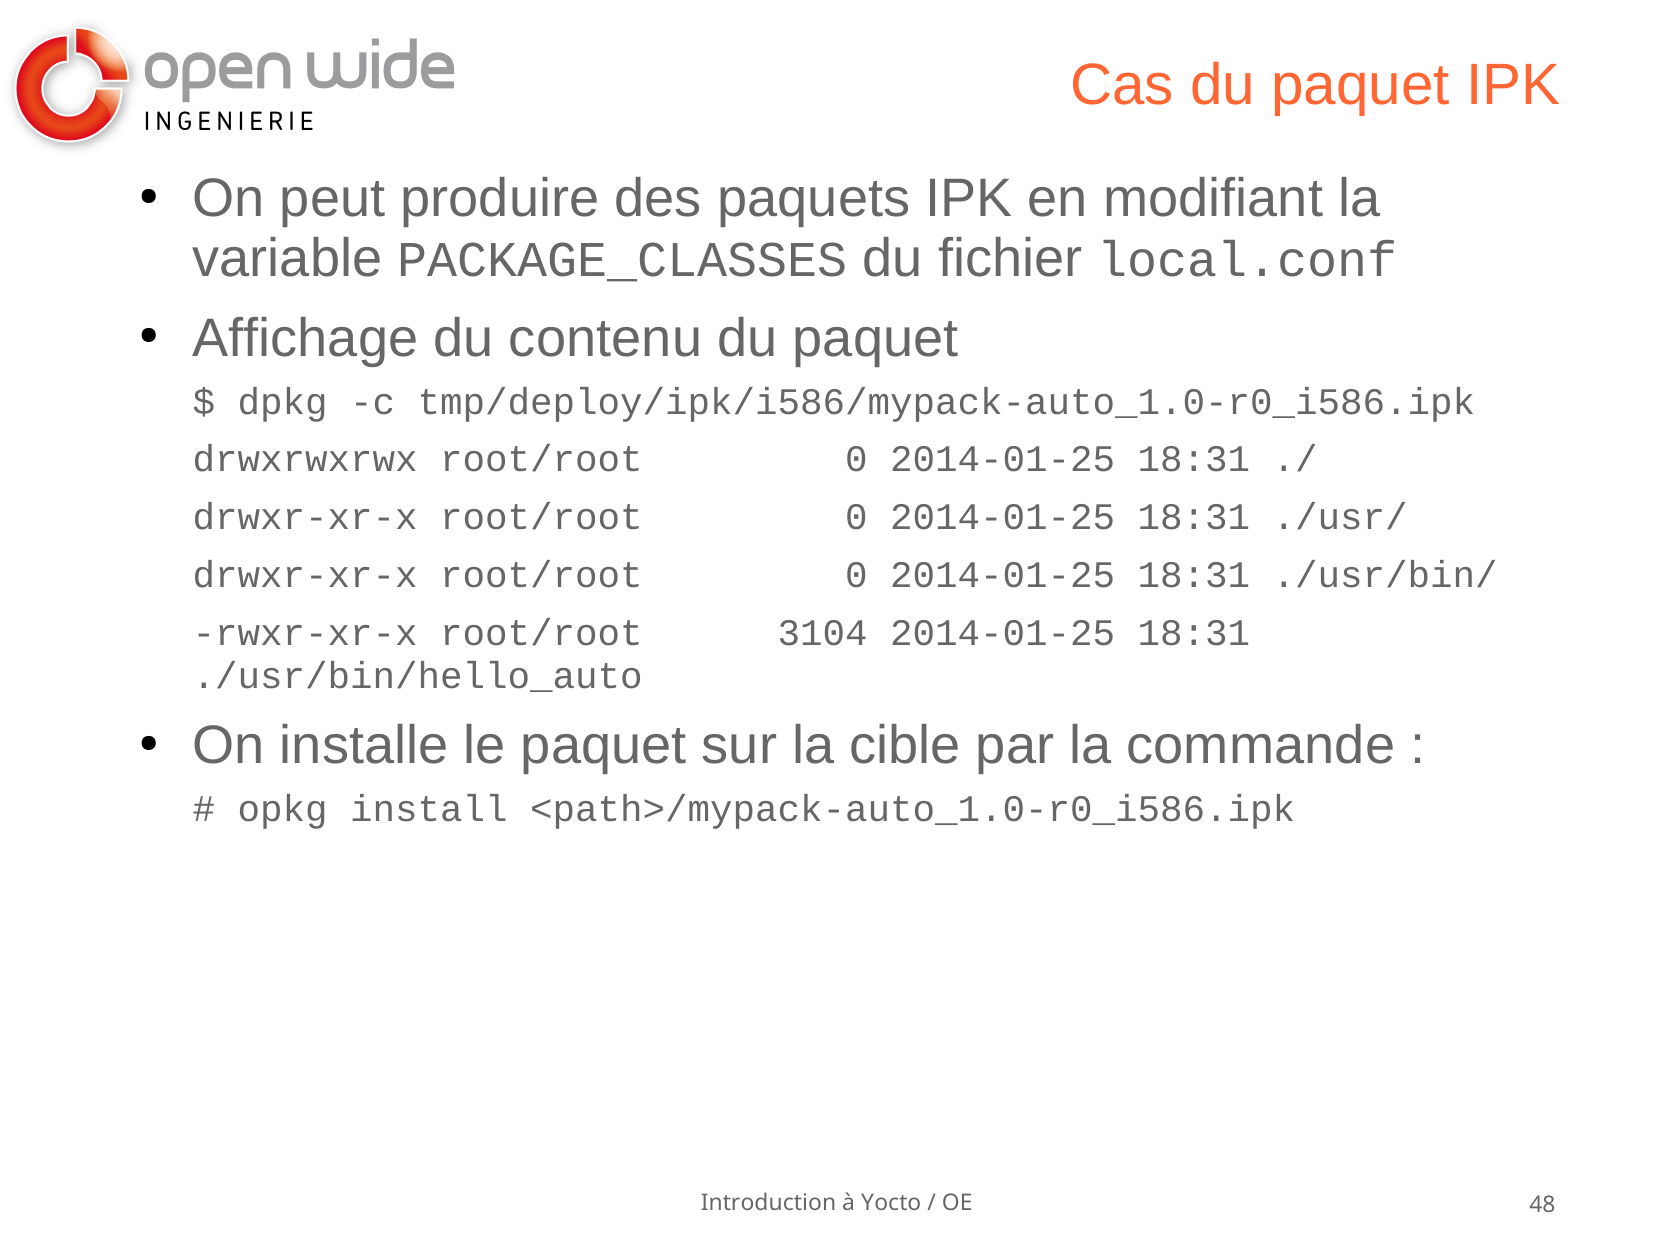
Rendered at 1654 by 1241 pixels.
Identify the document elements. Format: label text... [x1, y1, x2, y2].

title Cas du paquet IPK [602, 12, 1561, 157]
picture [0, 0, 454, 161]
list On peut produire des paquets IPK en modifiant la variable PACKAGE_CLASSES du fichier local.conf Affichage du contenu du paquet $ dpkg -c tmp/deploy/ipk/i586/mypack-auto_1.0-r0_i586.ipk drwxrwxrwx root/root 0 2014-01-25 18:31 ./ drwxr-xr-x root/root 0 2014-01-25 18:31 ./usr/ drwxr-xr-x root/root 0 2014-01-25 18:31 ./usr/bin/ -rwxr-xr-x root/root 3104 2014-01-25 18:31 ./usr/bin/hello_auto On installe le paquet sur la cible par la commande : # opkg install <path>/mypack-auto_1.0-r0_i586.ipk [121, 167, 1534, 1038]
